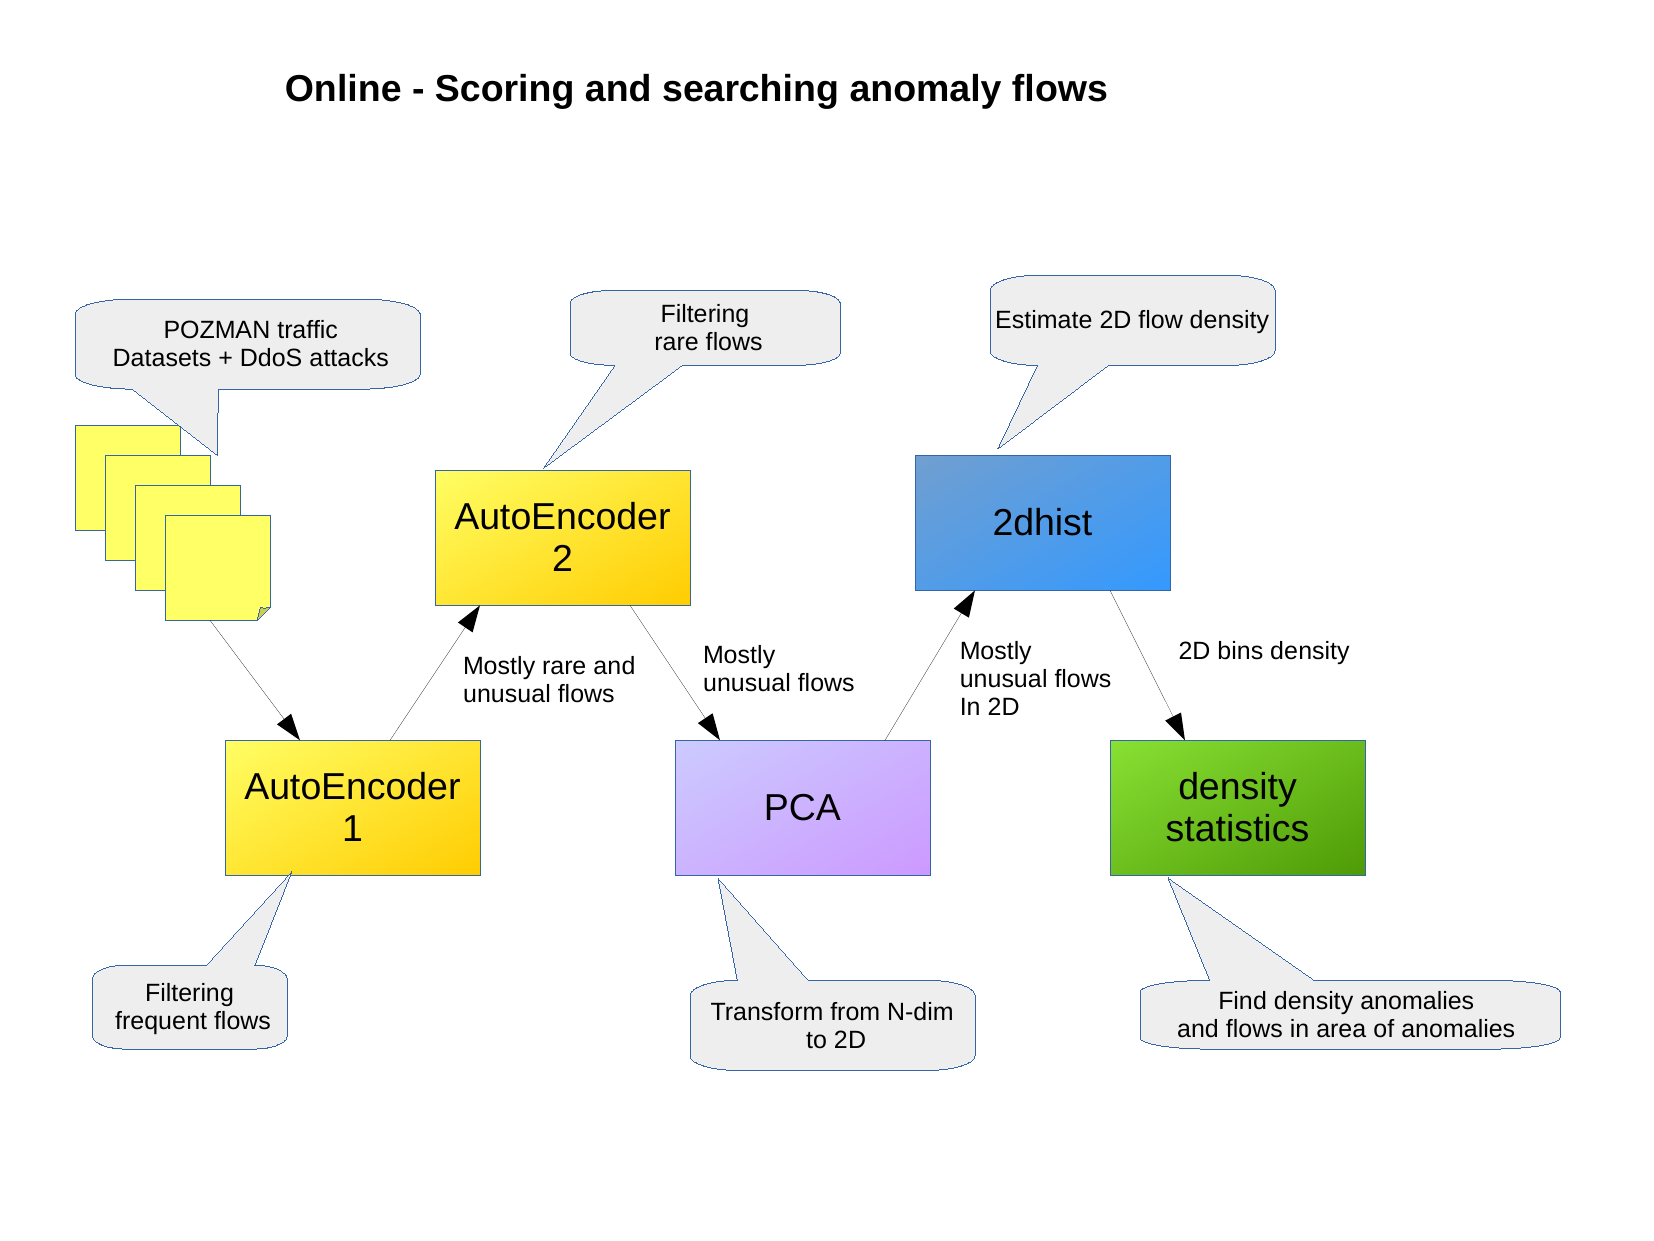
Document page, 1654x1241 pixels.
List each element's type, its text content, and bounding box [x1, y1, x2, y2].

text_box Filtering frequent flows [92, 871, 292, 1050]
text_box Online - Scoring and searching anomaly flows [270, 60, 1124, 117]
text_box 2dhist [915, 455, 1171, 591]
text_box Mostly unusual flows [688, 633, 871, 705]
text_box Find density anomalies and flows in area of anomalies [1140, 877, 1561, 1050]
text_box Mostly rare and unusual flows [448, 644, 658, 715]
text_box [75, 425, 271, 621]
text_box density statistics [1110, 740, 1366, 876]
text_box AutoEncoder 1 [225, 740, 481, 876]
text_box POZMAN traffic Datasets + DdoS attacks [75, 299, 421, 456]
text_box Filtering rare flows [543, 290, 841, 469]
text_box 2D bins density [1163, 629, 1366, 672]
text_box Mostly unusual flows In 2D [945, 629, 1127, 728]
text_box AutoEncoder 2 [435, 470, 691, 606]
text_box Estimate 2D flow density [990, 275, 1276, 449]
text_box PCA [675, 740, 931, 876]
text_box Transform from N-dim to 2D [690, 878, 976, 1071]
